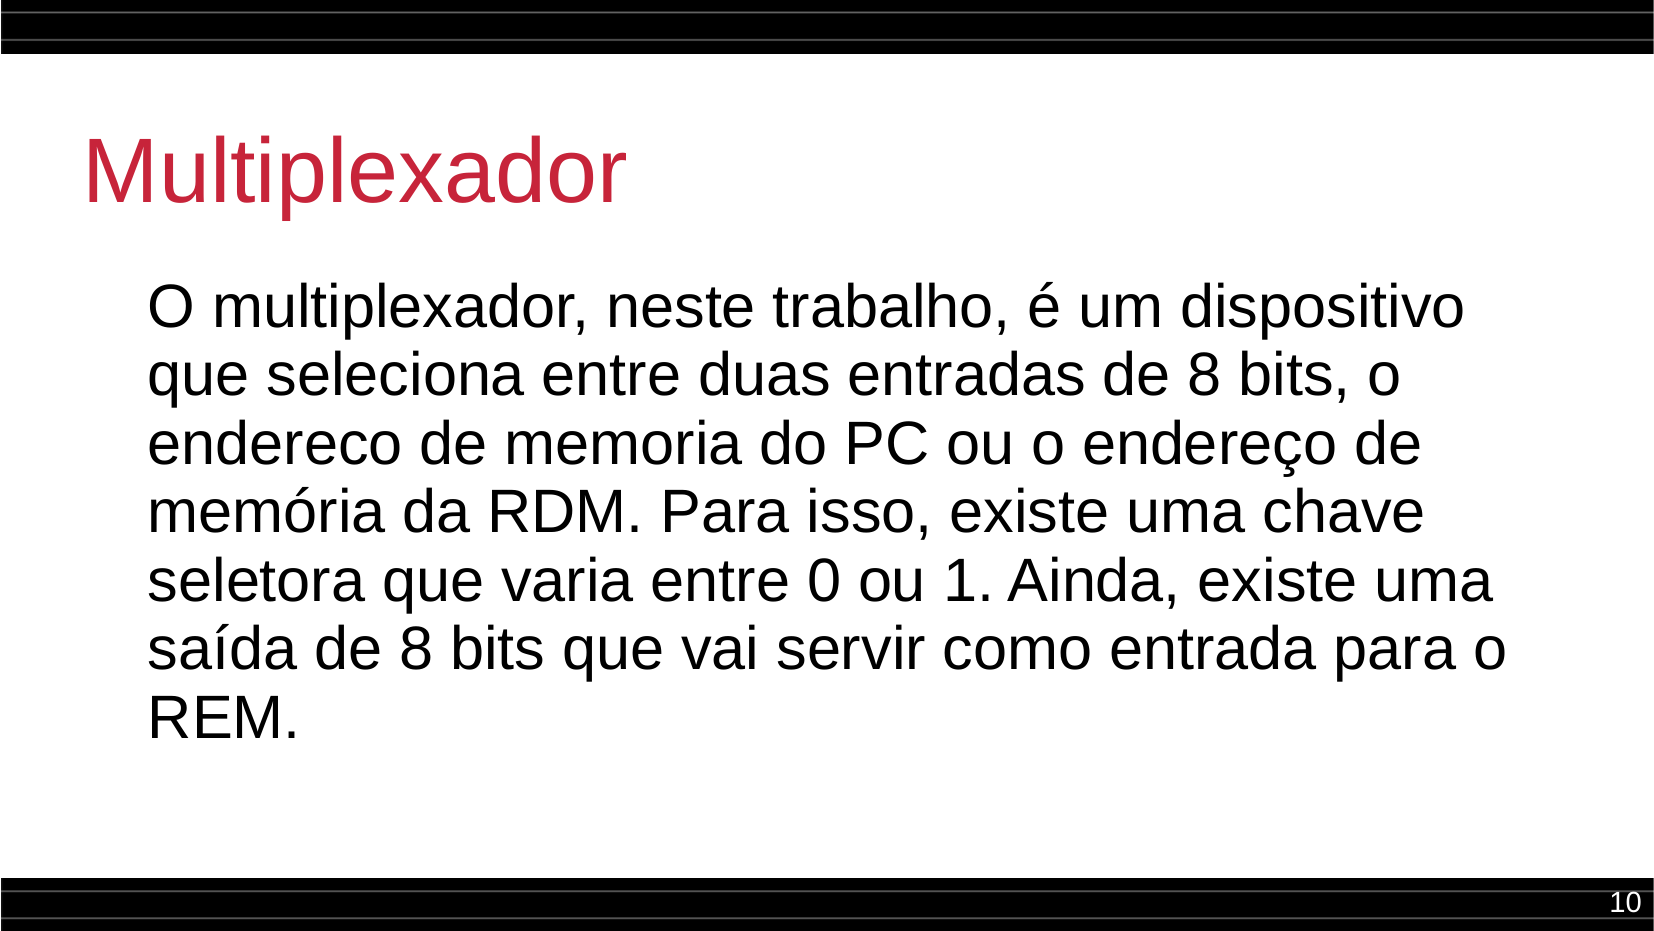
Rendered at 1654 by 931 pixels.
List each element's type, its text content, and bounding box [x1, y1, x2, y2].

picture [1, 0, 1654, 54]
title Multiplexador [82, 92, 1571, 249]
picture [1, 878, 1654, 931]
list O multiplexador, neste trabalho, é um dispositivo que seleciona entre duas entradas de 8 bits, o endereco de memoria do PC ou o endereço de memória da RDM. Para isso, existe uma chave seletora que varia entre 0 ou 1. Ainda, existe uma saída de 8 bits que vai servir como entrada para o REM. [82, 271, 1571, 758]
